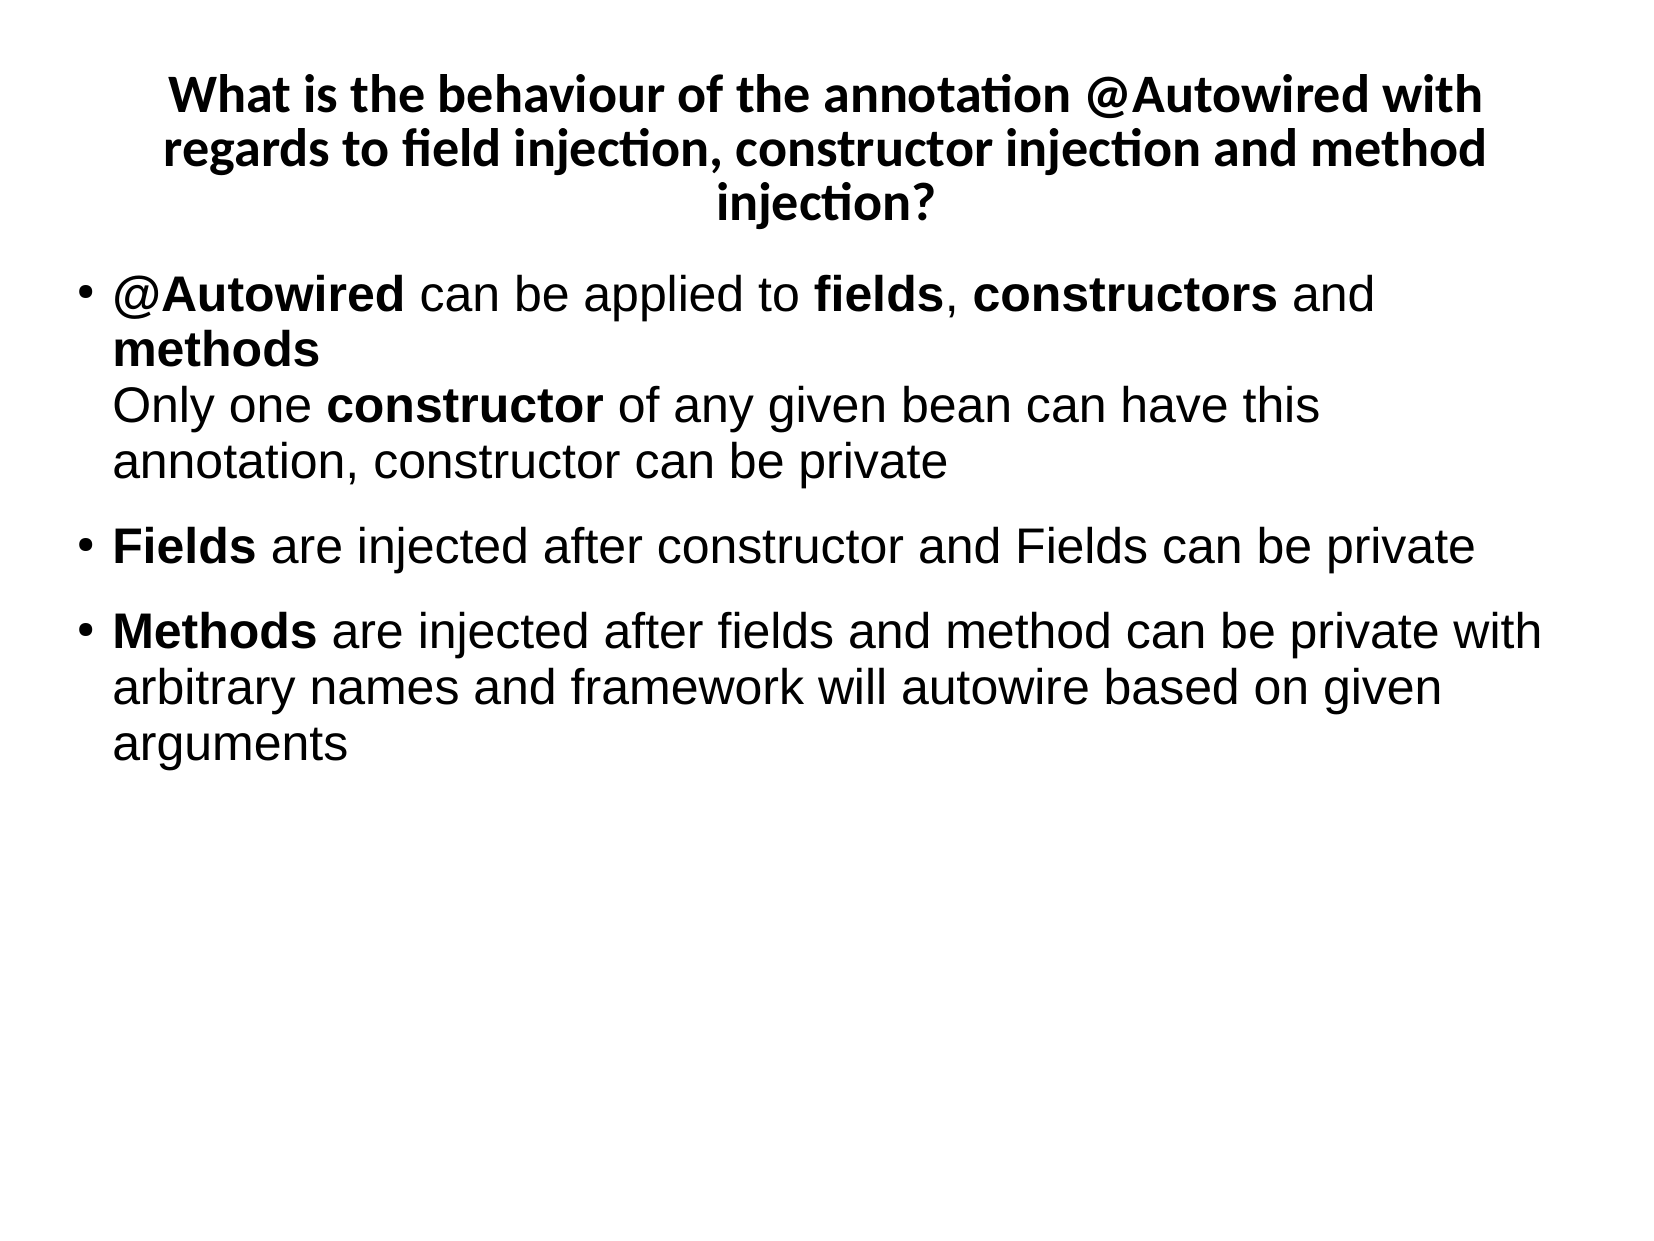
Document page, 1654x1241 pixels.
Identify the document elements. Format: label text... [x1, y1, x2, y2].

title What is the behaviour of the annotation @Autowired with regards to field injection, constructor injection and method injection? [82, 49, 1571, 257]
list @Autowired can be applied to fields, constructors and methods Only one constructor of any given bean can have this annotation, constructor can be private Fields are injected after constructor and Fields can be private Methods are injected after fields and method can be private with arbitrary names and framework will autowire based on given arguments [76, 265, 1565, 1085]
